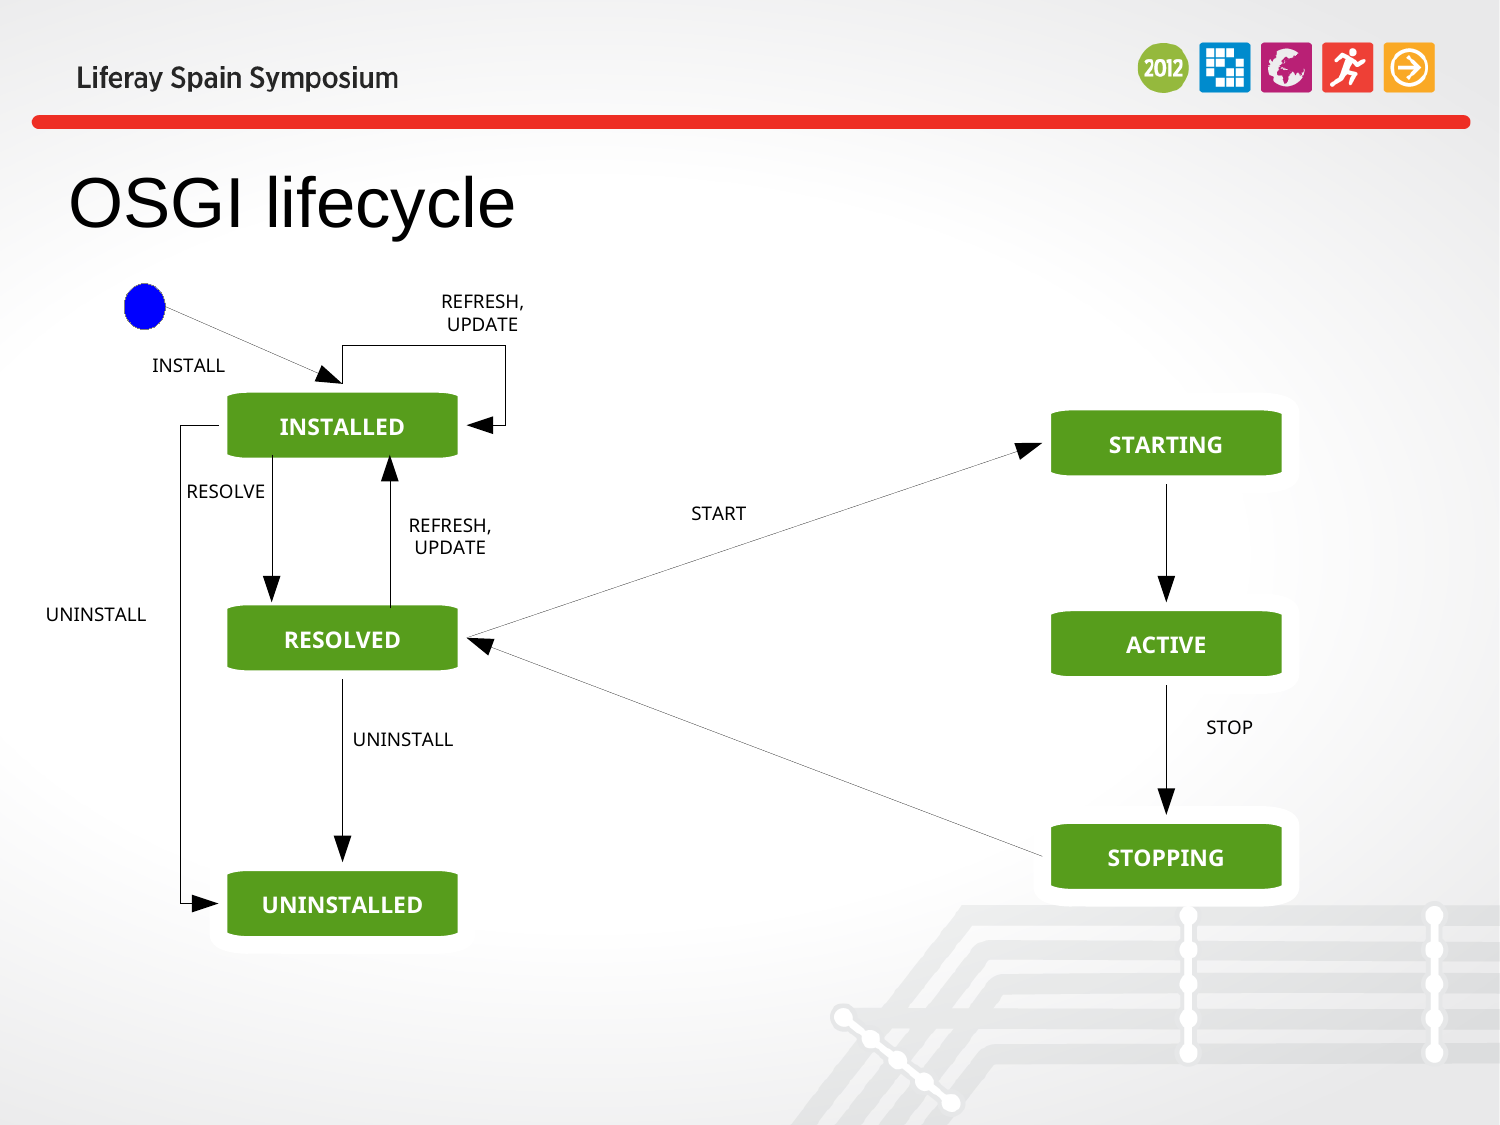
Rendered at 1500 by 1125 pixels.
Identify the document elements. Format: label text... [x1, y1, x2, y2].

title OSGI lifecycle [62, 149, 1203, 301]
text_box UNINSTALL [318, 720, 488, 758]
text_box [1042, 401, 1291, 485]
text_box STOP [1145, 708, 1314, 746]
text_box [124, 283, 166, 330]
text_box START [634, 494, 804, 532]
text_box UNINSTALLED [236, 883, 449, 928]
text_box ACTIVE [1065, 623, 1267, 668]
text_box [218, 596, 467, 680]
text_box RESOLVE [141, 472, 311, 510]
text_box [1042, 814, 1291, 898]
text_box REFRESH, UPDATE [366, 505, 535, 566]
text_box UNINSTALL [11, 595, 181, 633]
text_box STARTING [1065, 422, 1267, 467]
text_box STOPPING [1065, 836, 1267, 880]
text_box INSTALL [118, 346, 260, 384]
text_box REFRESH, UPDATE [398, 282, 567, 343]
text_box [218, 383, 467, 467]
text_box [218, 862, 467, 945]
picture [0, 0, 1500, 1125]
text_box [1042, 602, 1291, 686]
text_box INSTALLED [242, 405, 443, 449]
text_box RESOLVED [242, 617, 443, 662]
